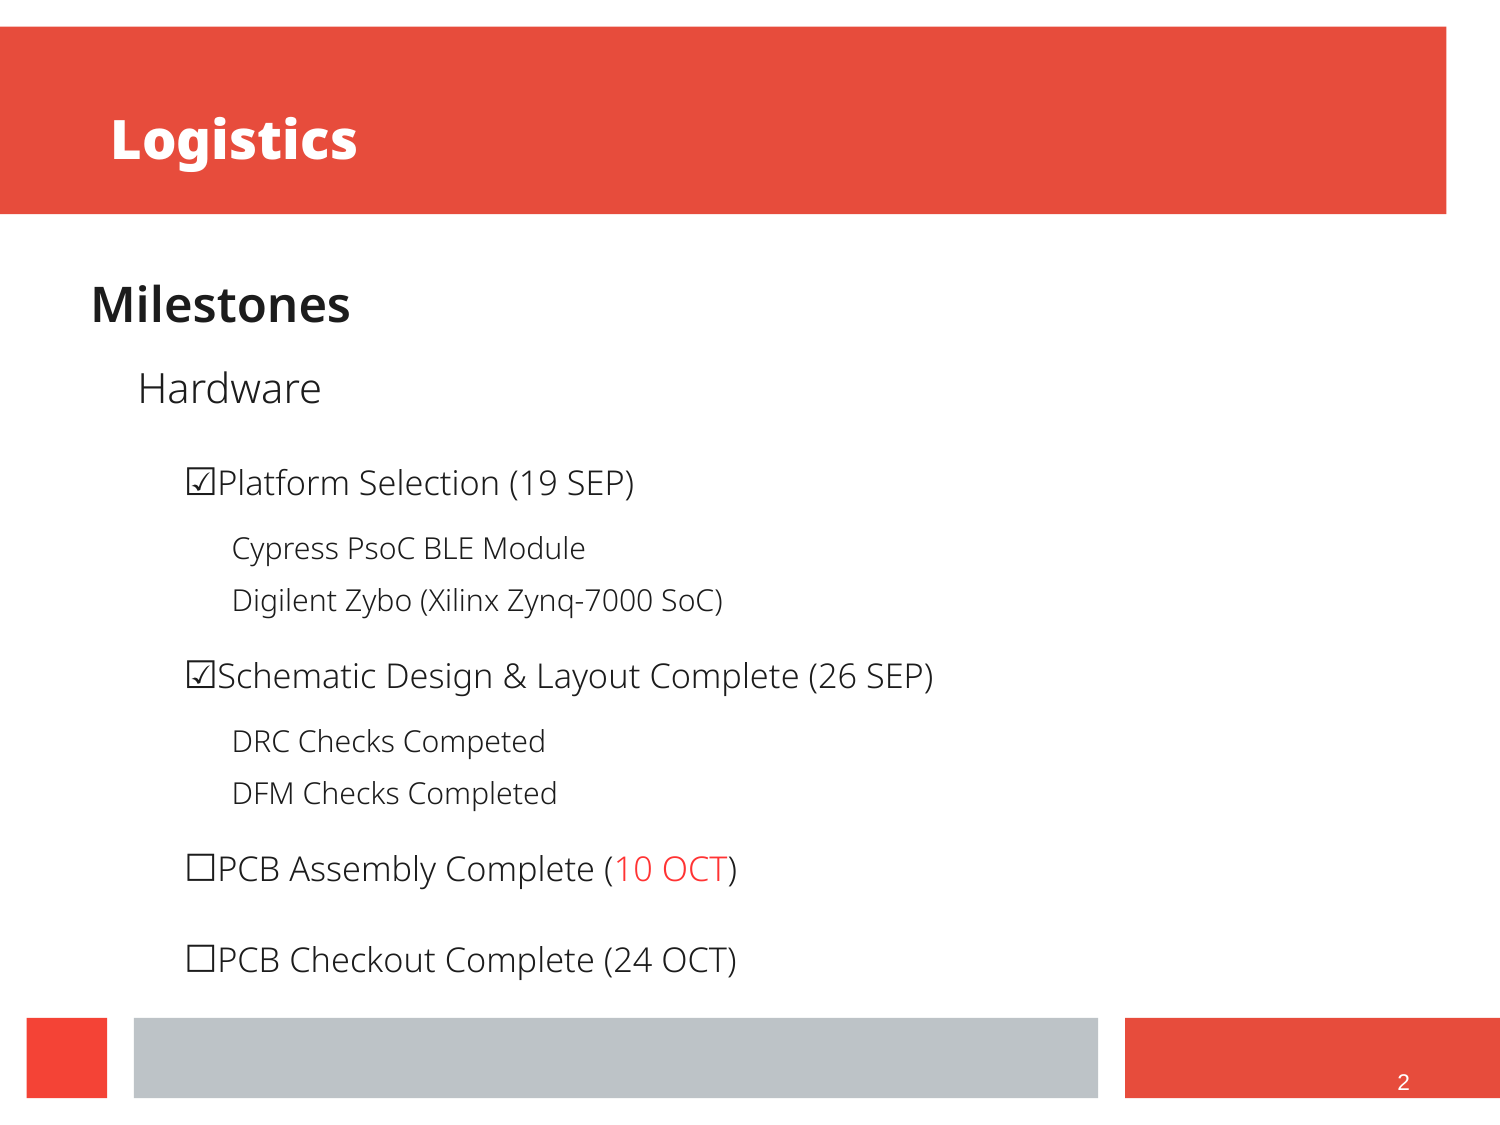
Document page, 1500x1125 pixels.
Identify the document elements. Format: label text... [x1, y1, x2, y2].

title Logistics [75, 45, 1426, 233]
list Milestones Hardware ☑Platform Selection (19 SEP) Cypress PsoC BLE Module Digilent Zybo (Xilinx Zynq-7000 SoC) ☑Schematic Design & Layout Complete (26 SEP) DRC Checks Competed DFM Checks Completed ☐PCB Assembly Complete (10 OCT) ☐PCB Checkout Complete (24 OCT) [75, 262, 1426, 1050]
text_box <number> [1324, 1062, 1426, 1104]
